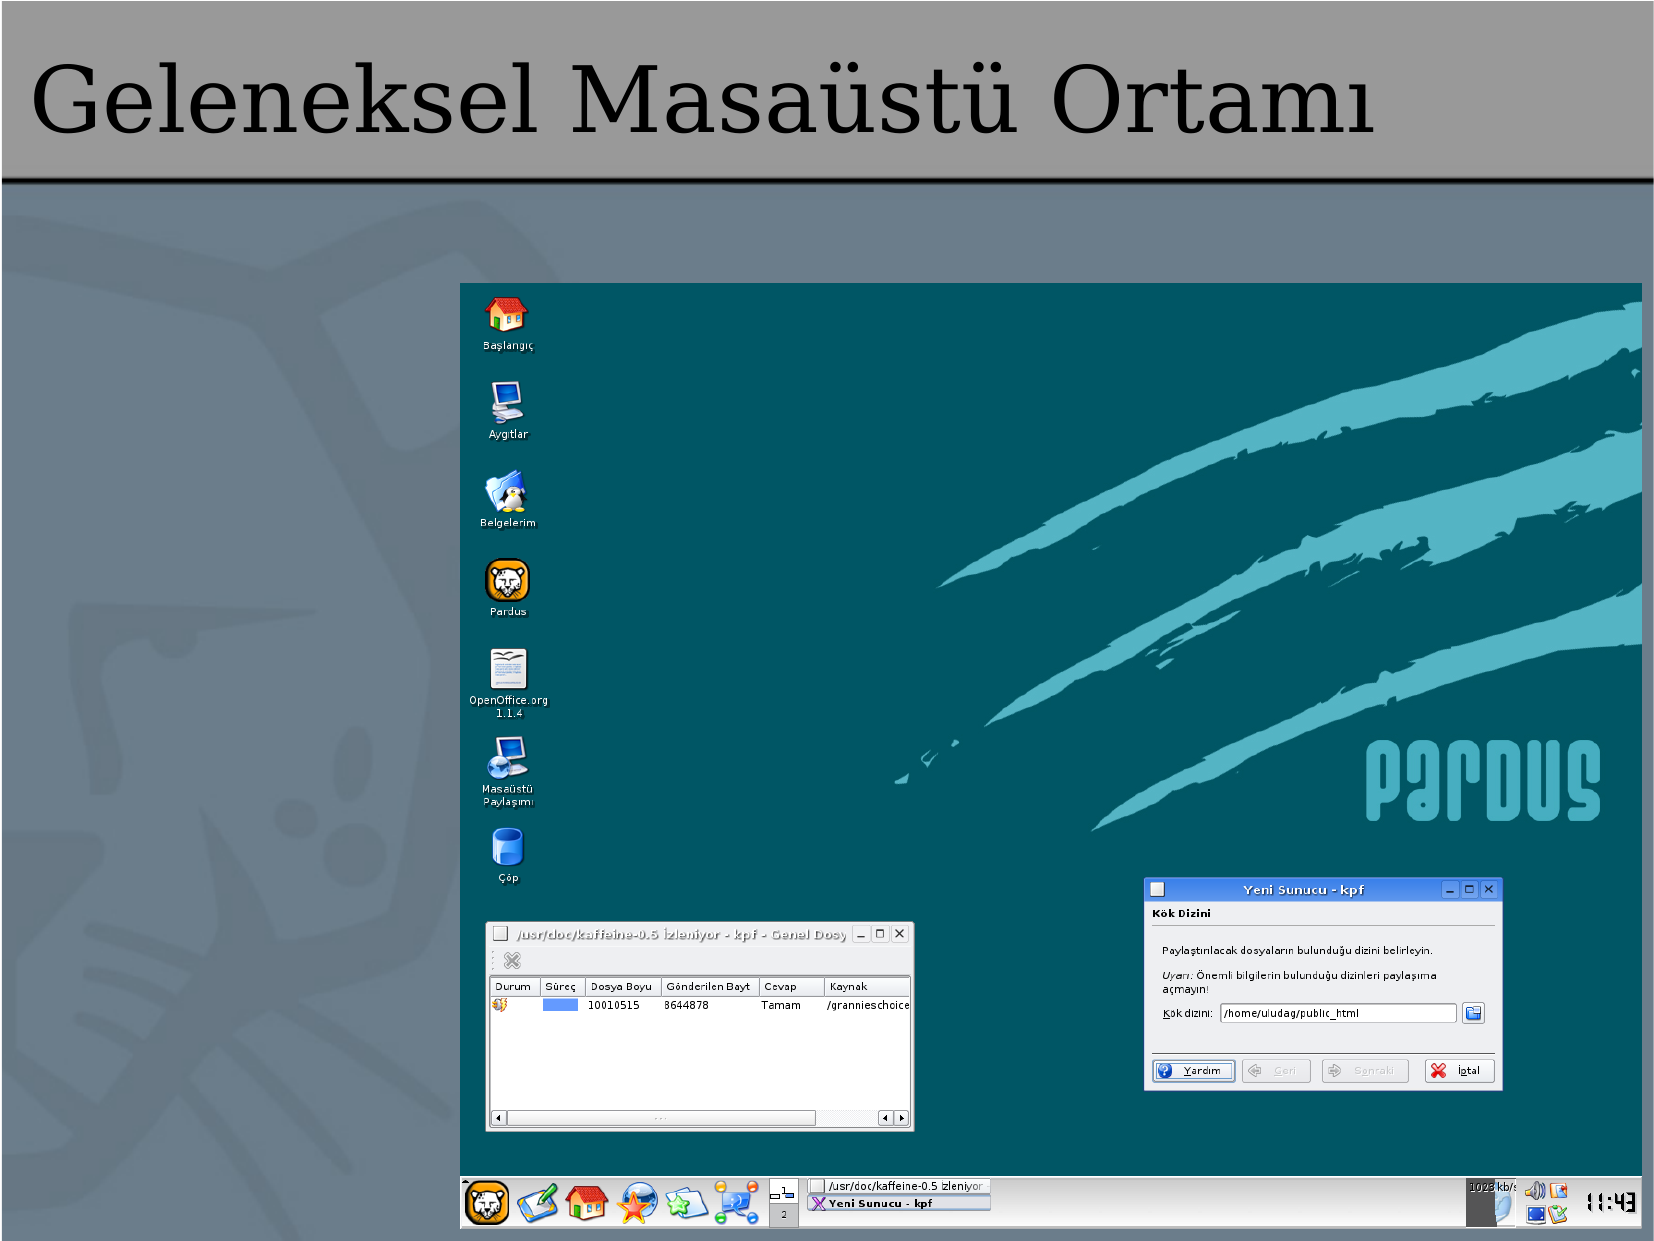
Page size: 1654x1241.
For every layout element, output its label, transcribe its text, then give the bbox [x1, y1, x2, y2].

title Geleneksel Masaüstü Ortamı [0, 0, 1410, 204]
picture [1, 1, 1654, 1241]
